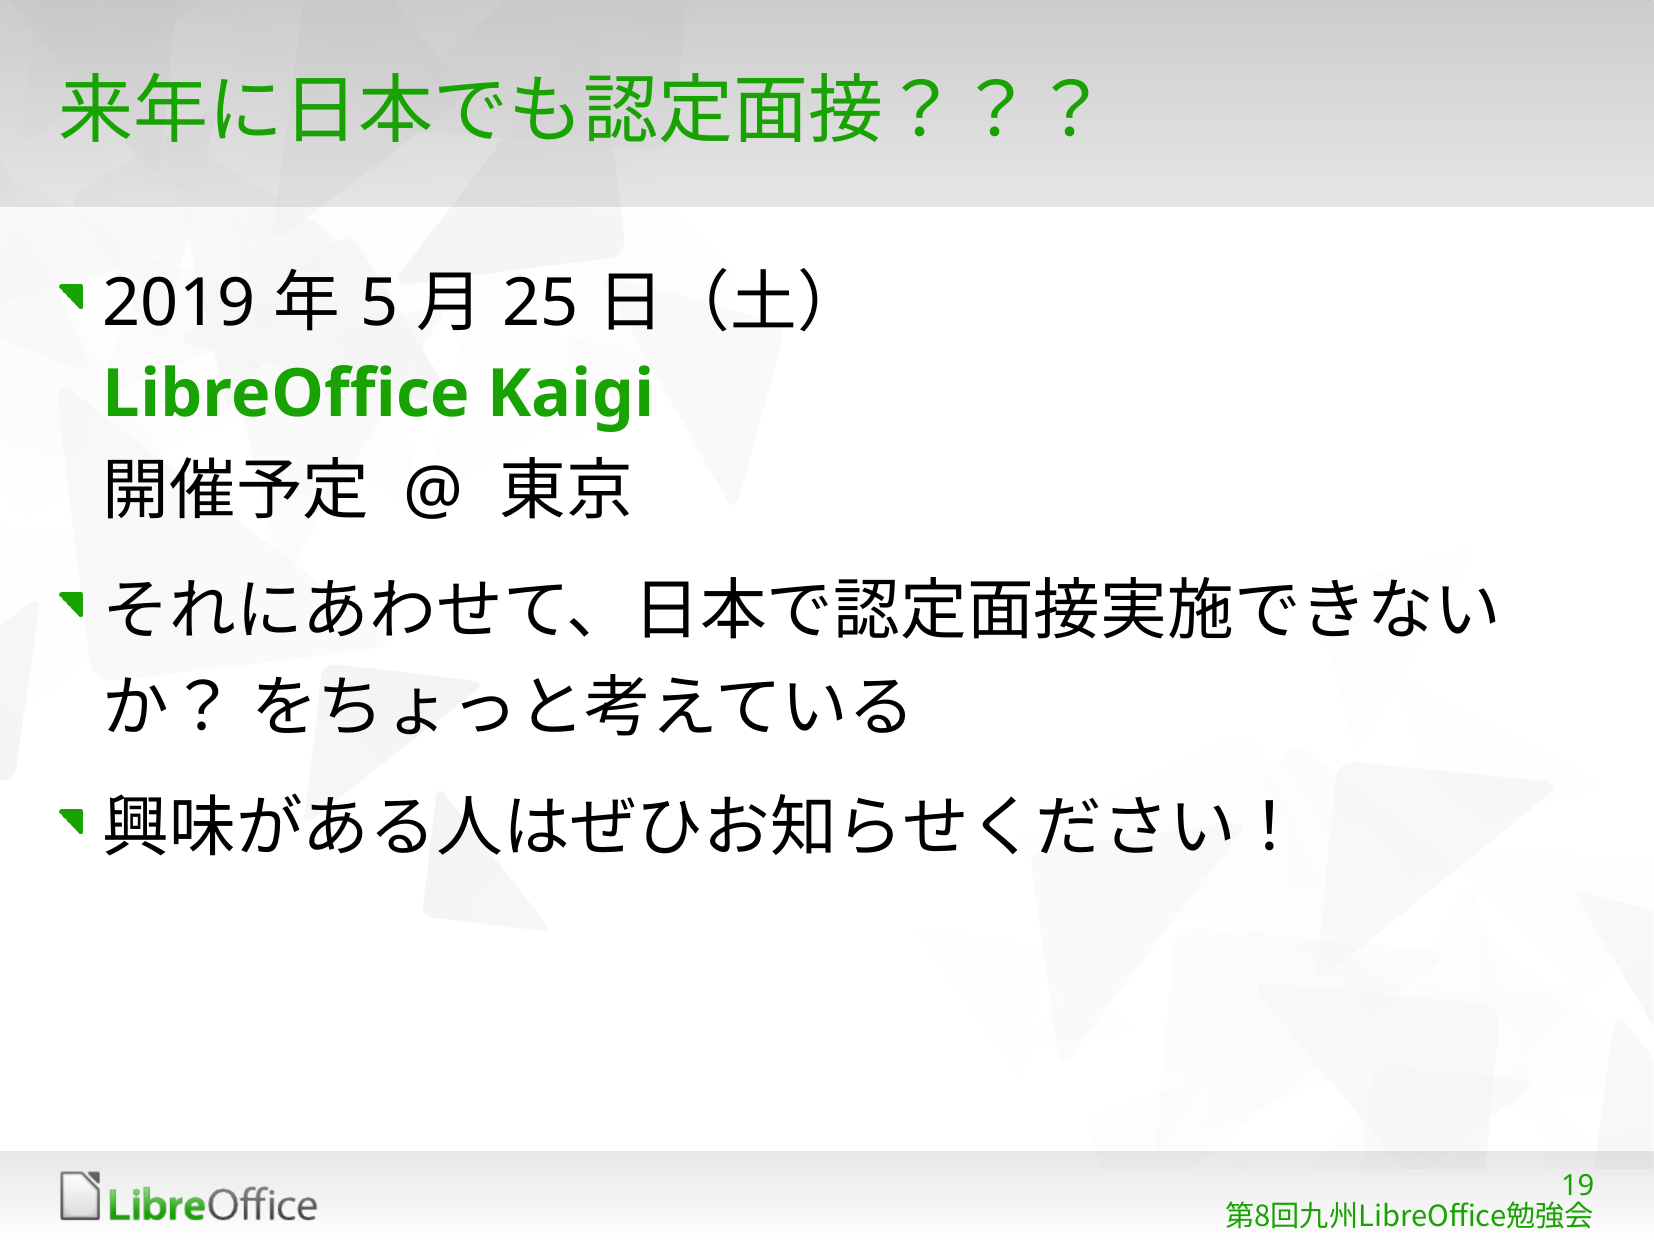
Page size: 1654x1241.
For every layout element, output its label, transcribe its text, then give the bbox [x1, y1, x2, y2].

list 2019年5月25日（土） LibreOffice Kaigi 開催予定 @ 東京 それにあわせて、日本で認定面接実施できないか？ をちょっと考えている 興味がある人はぜひお知らせください！ [59, 248, 1595, 968]
picture [915, 548, 1654, 1169]
picture [41, 1152, 337, 1240]
title 来年に日本でも認定面接？？？ [59, 29, 1595, 178]
picture [0, 0, 783, 931]
